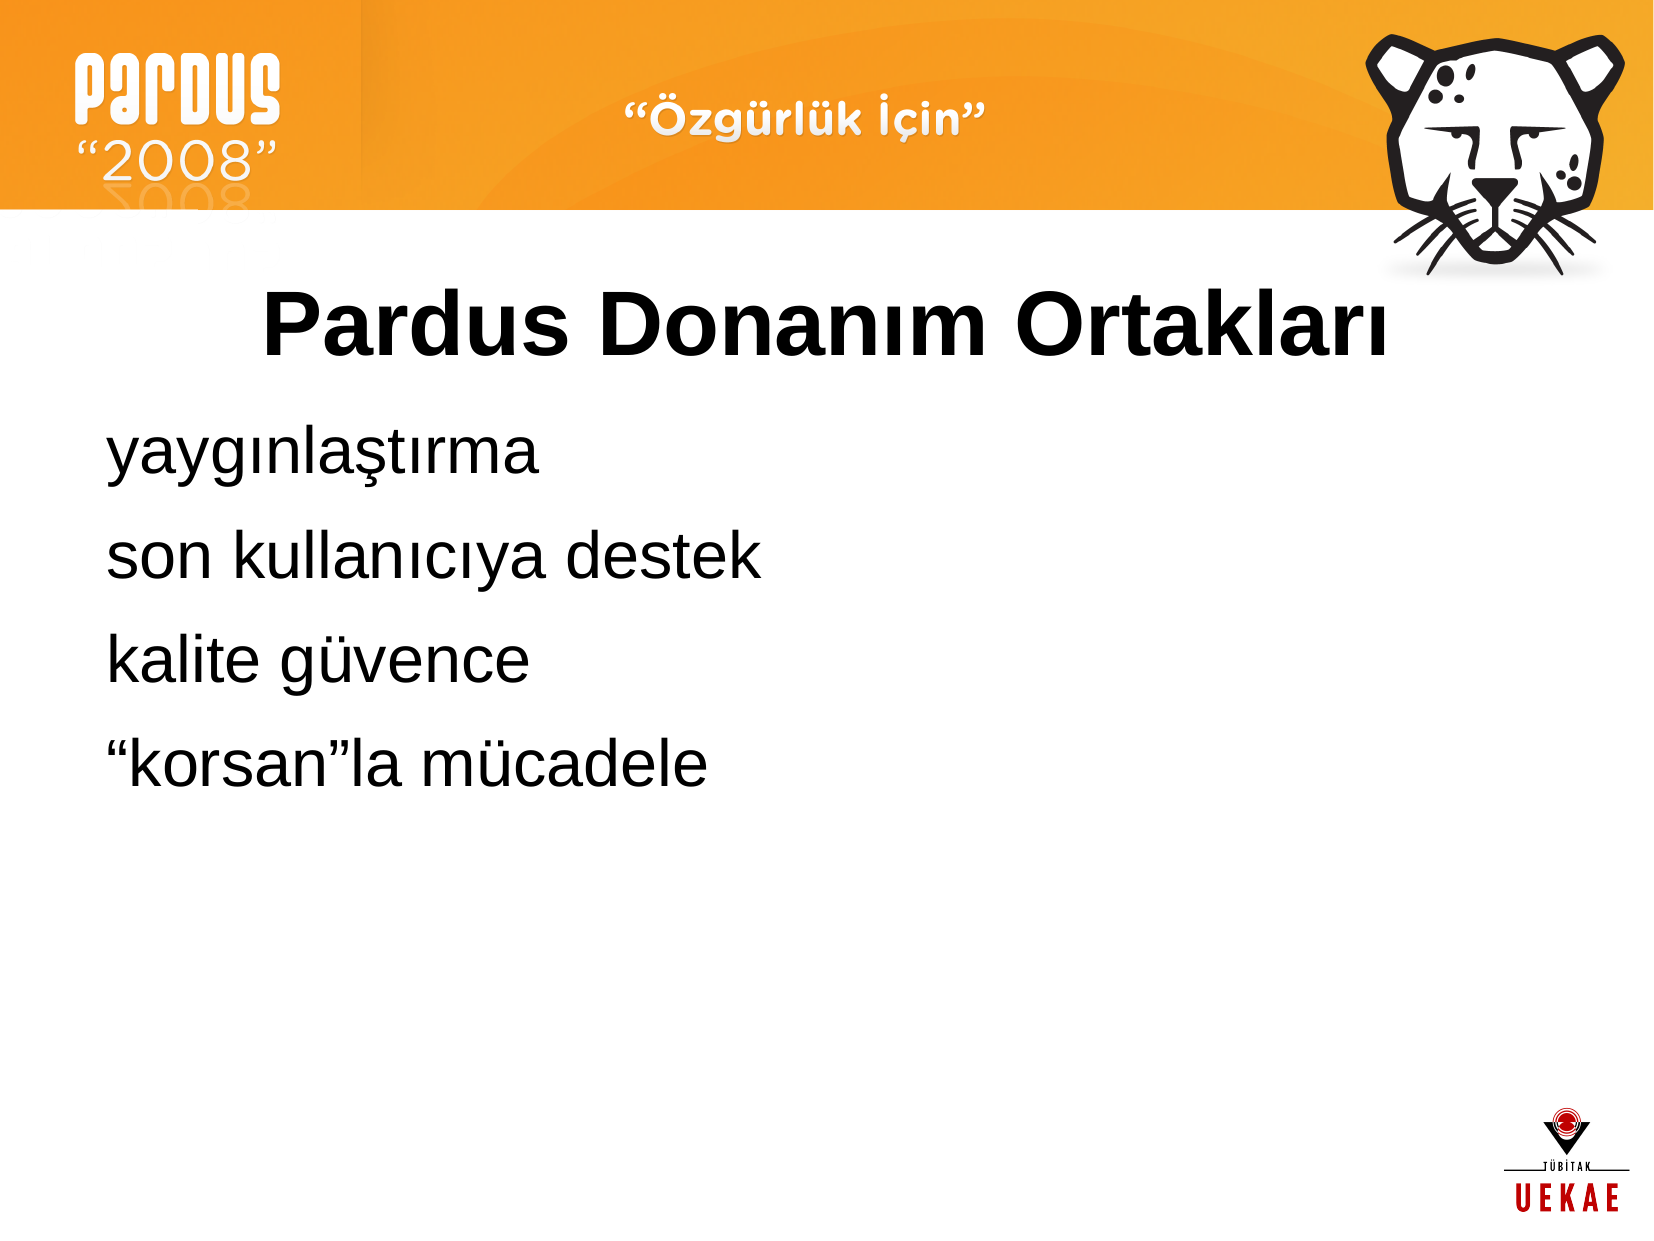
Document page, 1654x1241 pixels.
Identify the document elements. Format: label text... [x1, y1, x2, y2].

title Pardus Donanım Ortakları [82, 220, 1571, 428]
list yaygınlaştırma son kullanıcıya destek kalite güvence “korsan”la mücadele [88, 413, 1571, 1050]
picture [1500, 1104, 1634, 1215]
picture [0, 0, 1654, 293]
